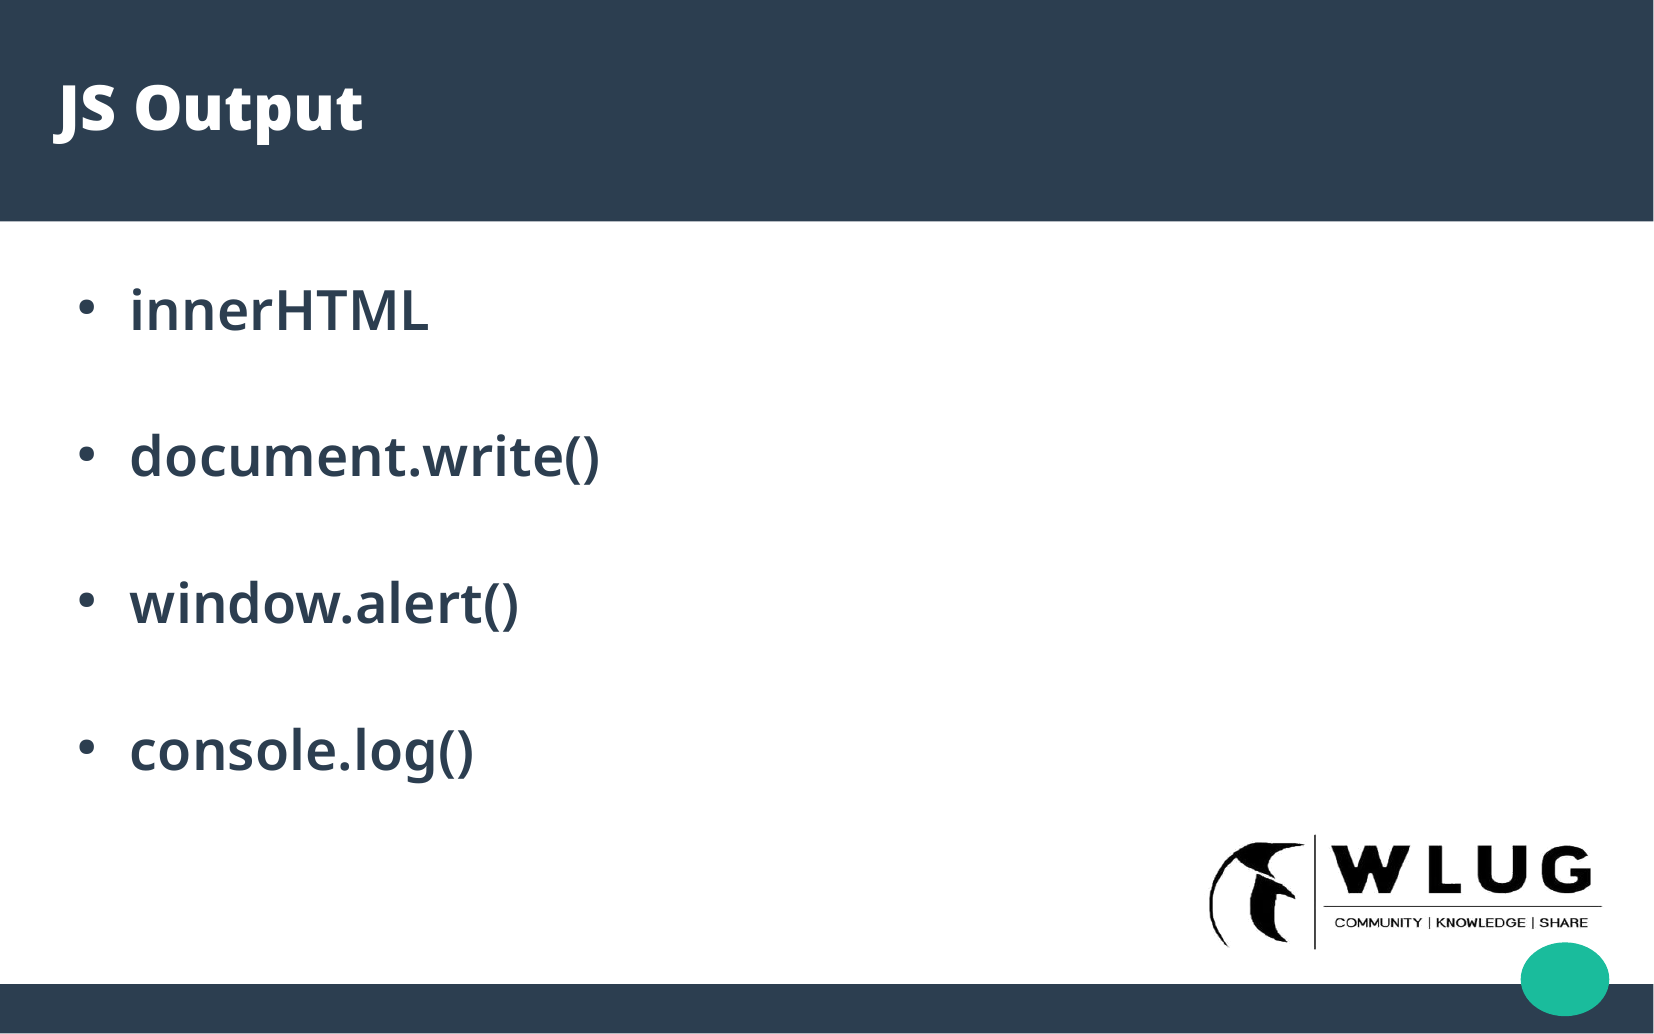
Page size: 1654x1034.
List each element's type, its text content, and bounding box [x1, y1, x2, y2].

picture [1182, 826, 1616, 955]
title JS Output [59, 41, 1595, 173]
list innerHTML document.write() window.alert() console.log() [59, 270, 1595, 960]
